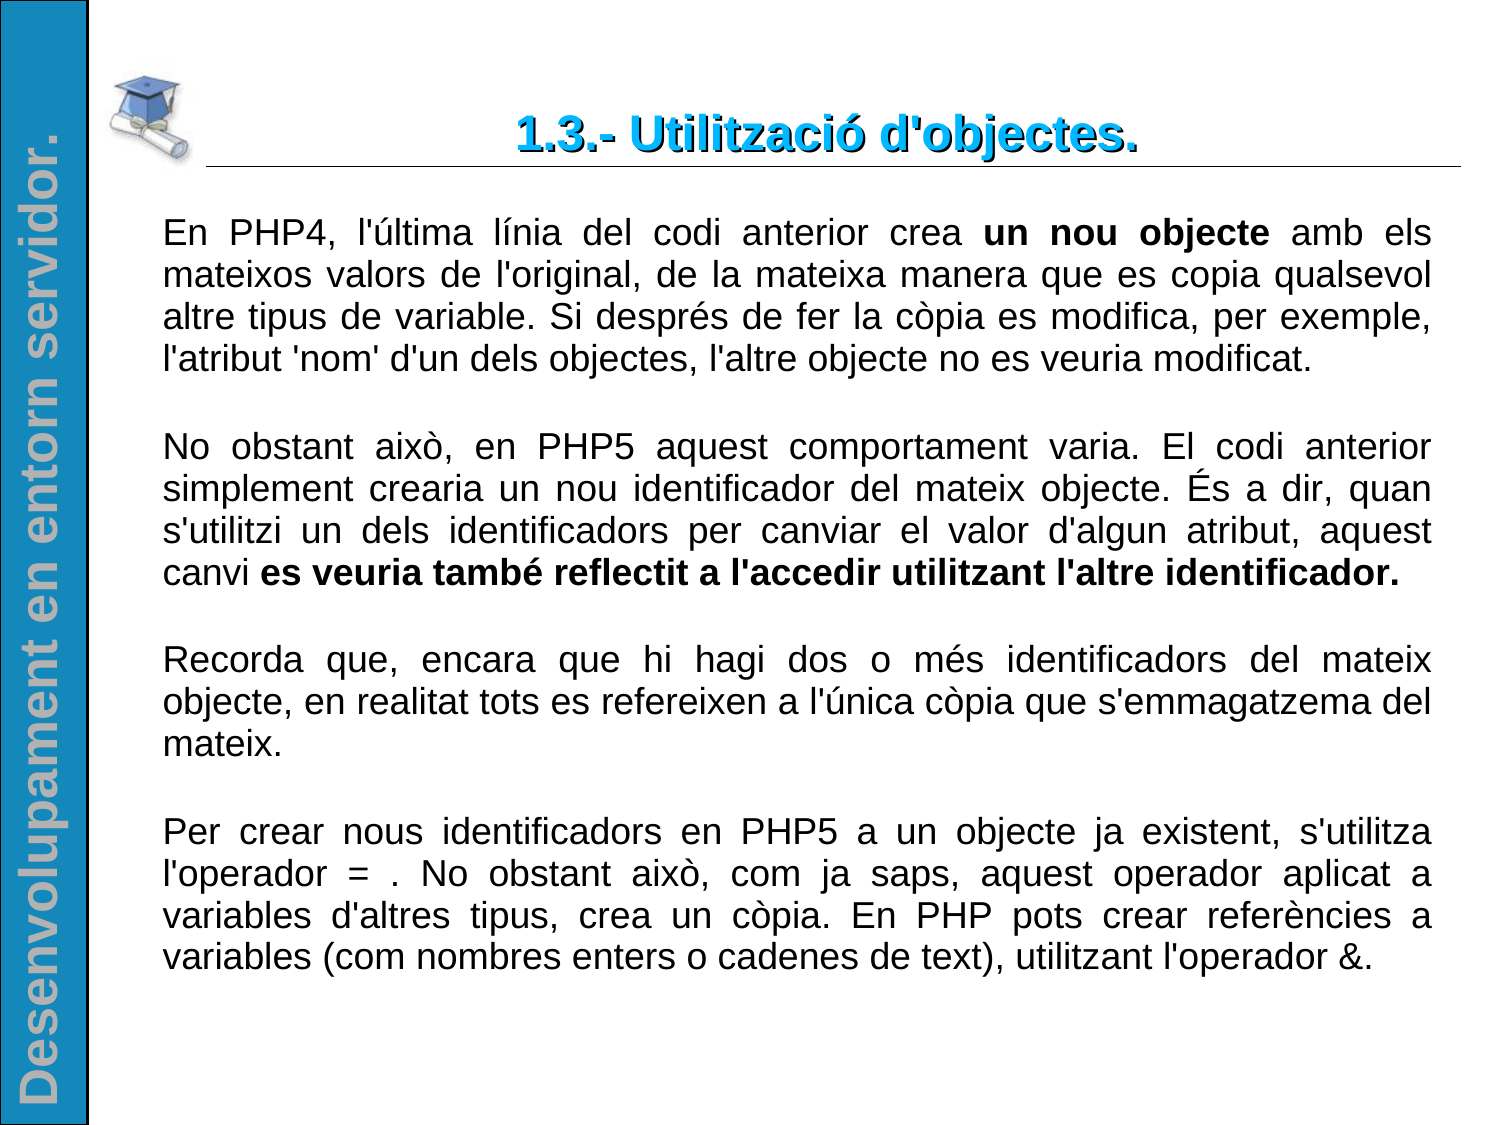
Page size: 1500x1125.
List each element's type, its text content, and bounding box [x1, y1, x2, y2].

title 1.3.- Utilització d'objectes. [206, 88, 1447, 178]
text_box En PHP4, l'última línia del codi anterior crea un nou objecte amb els mateixos valors de l'original, de la mateixa manera que es copia qualsevol altre tipus de variable. Si després de fer la còpia es modifica, per exemple, l'atribut 'nom' d'un dels objectes, l'altre objecte no es veuria modificat. No obstant això, en PHP5 aquest comportament varia. El codi anterior simplement crearia un nou identificador del mateix objecte. És a dir, quan s'utilitzi un dels identificadors per canviar el valor d'algun atribut, aquest canvi es veuria també reflectit a l'accedir utilitzant l'altre identificador. Recorda que, encara que hi hagi dos o més identificadors del mateix objecte, en realitat tots es refereixen a l'única còpia que s'emmagatzema del mateix. Per crear nous identificadors en PHP5 a un objecte ja existent, s'utilitza l'operador = . No obstant això, com ja saps, aquest operador aplicat a variables d'altres tipus, crea un còpia. En PHP pots crear referències a variables (com nombres enters o cadenes de text), utilitzant l'operador &. [147, 204, 1447, 986]
picture [93, 61, 206, 174]
